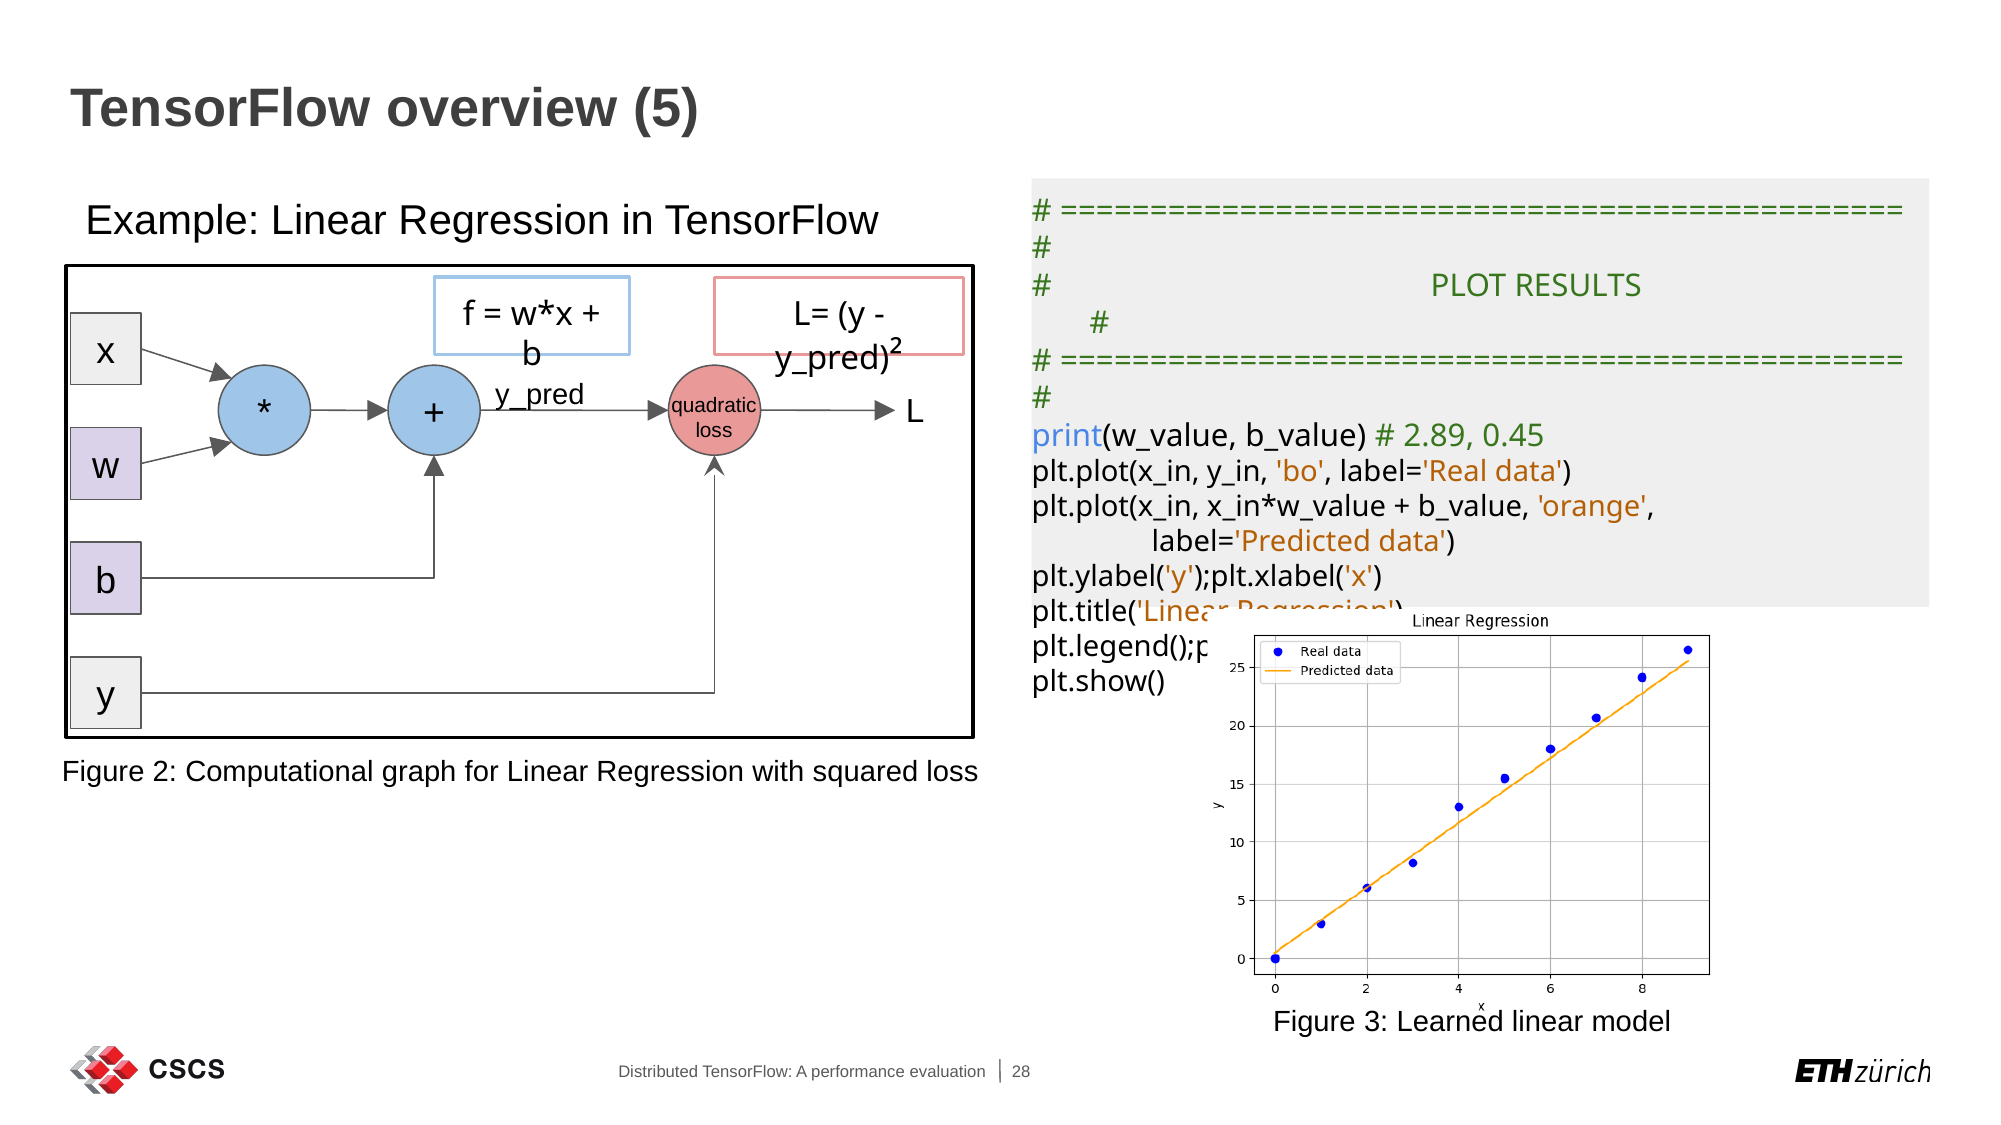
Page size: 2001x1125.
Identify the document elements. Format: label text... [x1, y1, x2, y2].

title TensorFlow overview (5) [70, 7, 1930, 149]
text_box * [218, 365, 311, 456]
picture [1207, 609, 1754, 1017]
text_box L [890, 374, 969, 434]
text_box y [70, 656, 141, 729]
text_box Figure 2: Computational graph for Linear Regression with squared loss [46, 747, 1021, 793]
text_box y_pred [480, 360, 669, 420]
text_box Figure 3: Learned linear model [1258, 997, 1703, 1043]
picture [1795, 1059, 1930, 1082]
text_box + [388, 365, 480, 456]
picture [57, 1033, 236, 1106]
text_box L= (y - y_pred)² [714, 277, 964, 355]
slide_number <number> [999, 1059, 1063, 1083]
text_box f = w*x + b [434, 277, 630, 355]
text_box x [70, 312, 141, 385]
text_box quadratic loss [636, 376, 792, 462]
text_box w [70, 427, 141, 500]
list # =============================================== # # PLOT RESULTS # # =============================================== # print(w_value, b_value) # 2.89, 0.45 plt.plot(x_in, y_in, 'bo', label='Real data') plt.plot(x_in, x_in*w_value + b_value, 'orange', label='Predicted data') plt.ylabel('y');plt.xlabel('x') plt.title('Linear Regression') plt.legend();plt.grid() plt.show() [1031, 178, 1930, 607]
text_box Example: Linear Regression in TensorFlow [70, 178, 978, 269]
text_box [684, 365, 745, 376]
text_box b [70, 542, 141, 614]
footer Distributed TensorFlow: A performance evaluation [322, 1059, 998, 1083]
